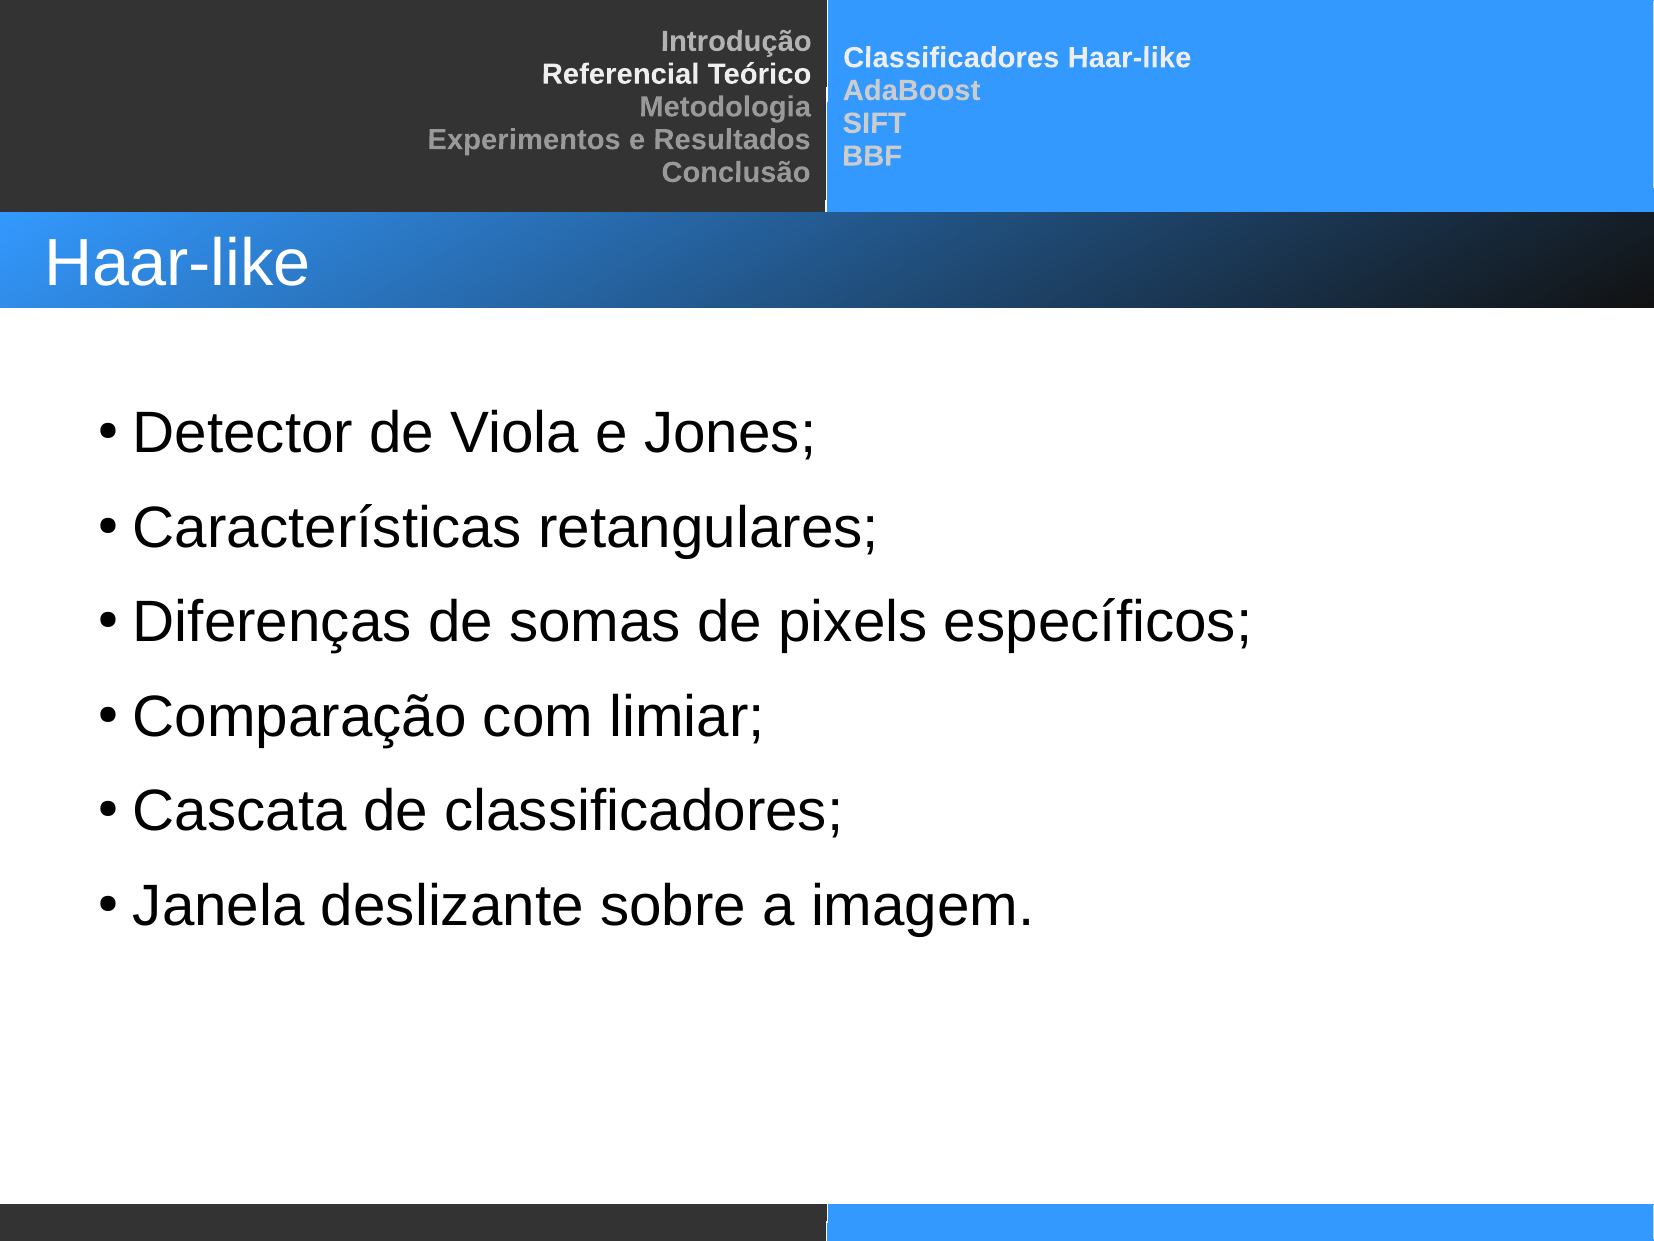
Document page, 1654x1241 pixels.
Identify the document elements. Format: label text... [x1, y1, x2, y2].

text_box Introdução Referencial Teórico Metodologia Experimentos e Resultados Conclusão [0, 0, 827, 212]
text_box [0, 1204, 827, 1241]
text_box Classificadores Haar-like AdaBoost SIFT BBF [827, 0, 1654, 212]
text_box [827, 1204, 1654, 1241]
text_box Detector de Viola e Jones; Características retangulares; Diferenças de somas de pixels específicos; Comparação com limiar; Cascata de classificadores; Janela deslizante sobre a imagem. [82, 392, 1571, 1052]
text_box Haar-like [0, 212, 1654, 308]
